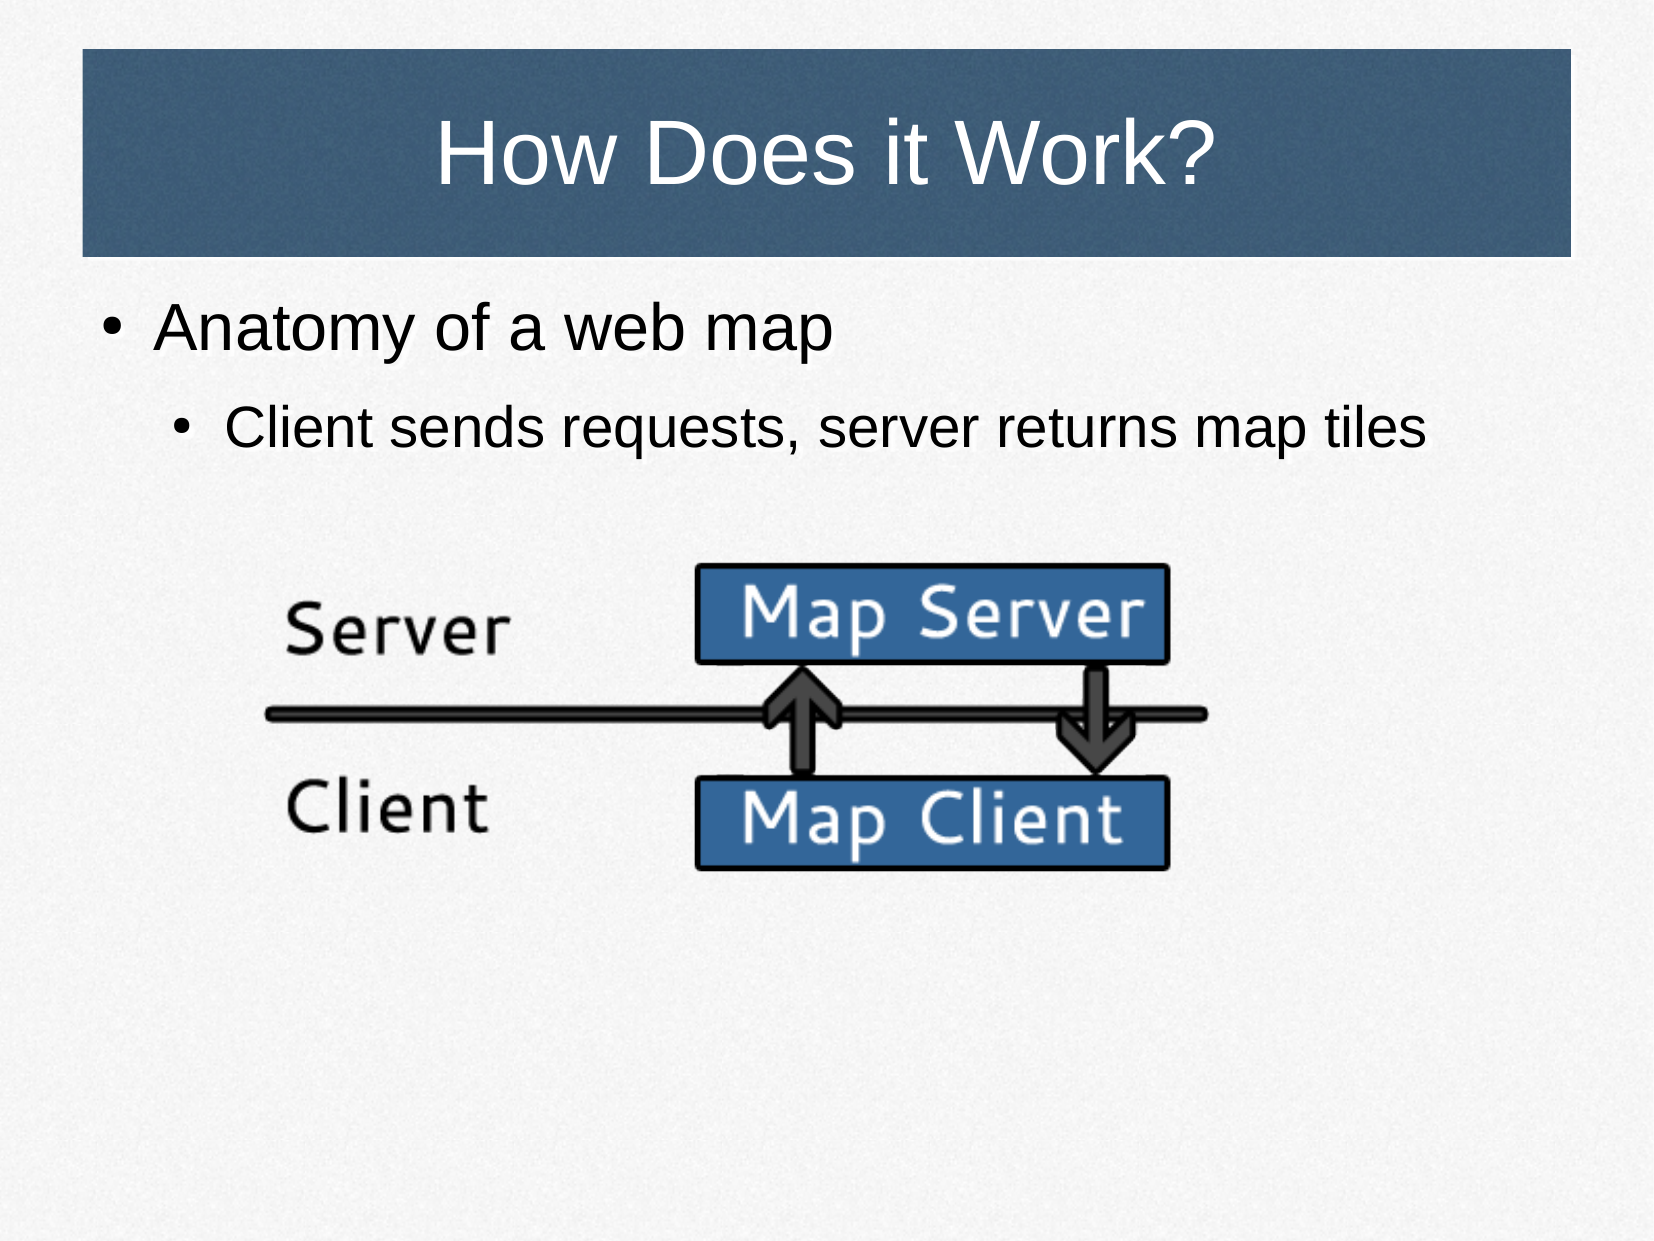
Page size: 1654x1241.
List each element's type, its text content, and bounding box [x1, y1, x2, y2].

title How Does it Work? [82, 49, 1571, 257]
list Anatomy of a web map Client sends requests, server returns map tiles [82, 290, 1571, 1109]
picture [0, 0, 1654, 1241]
